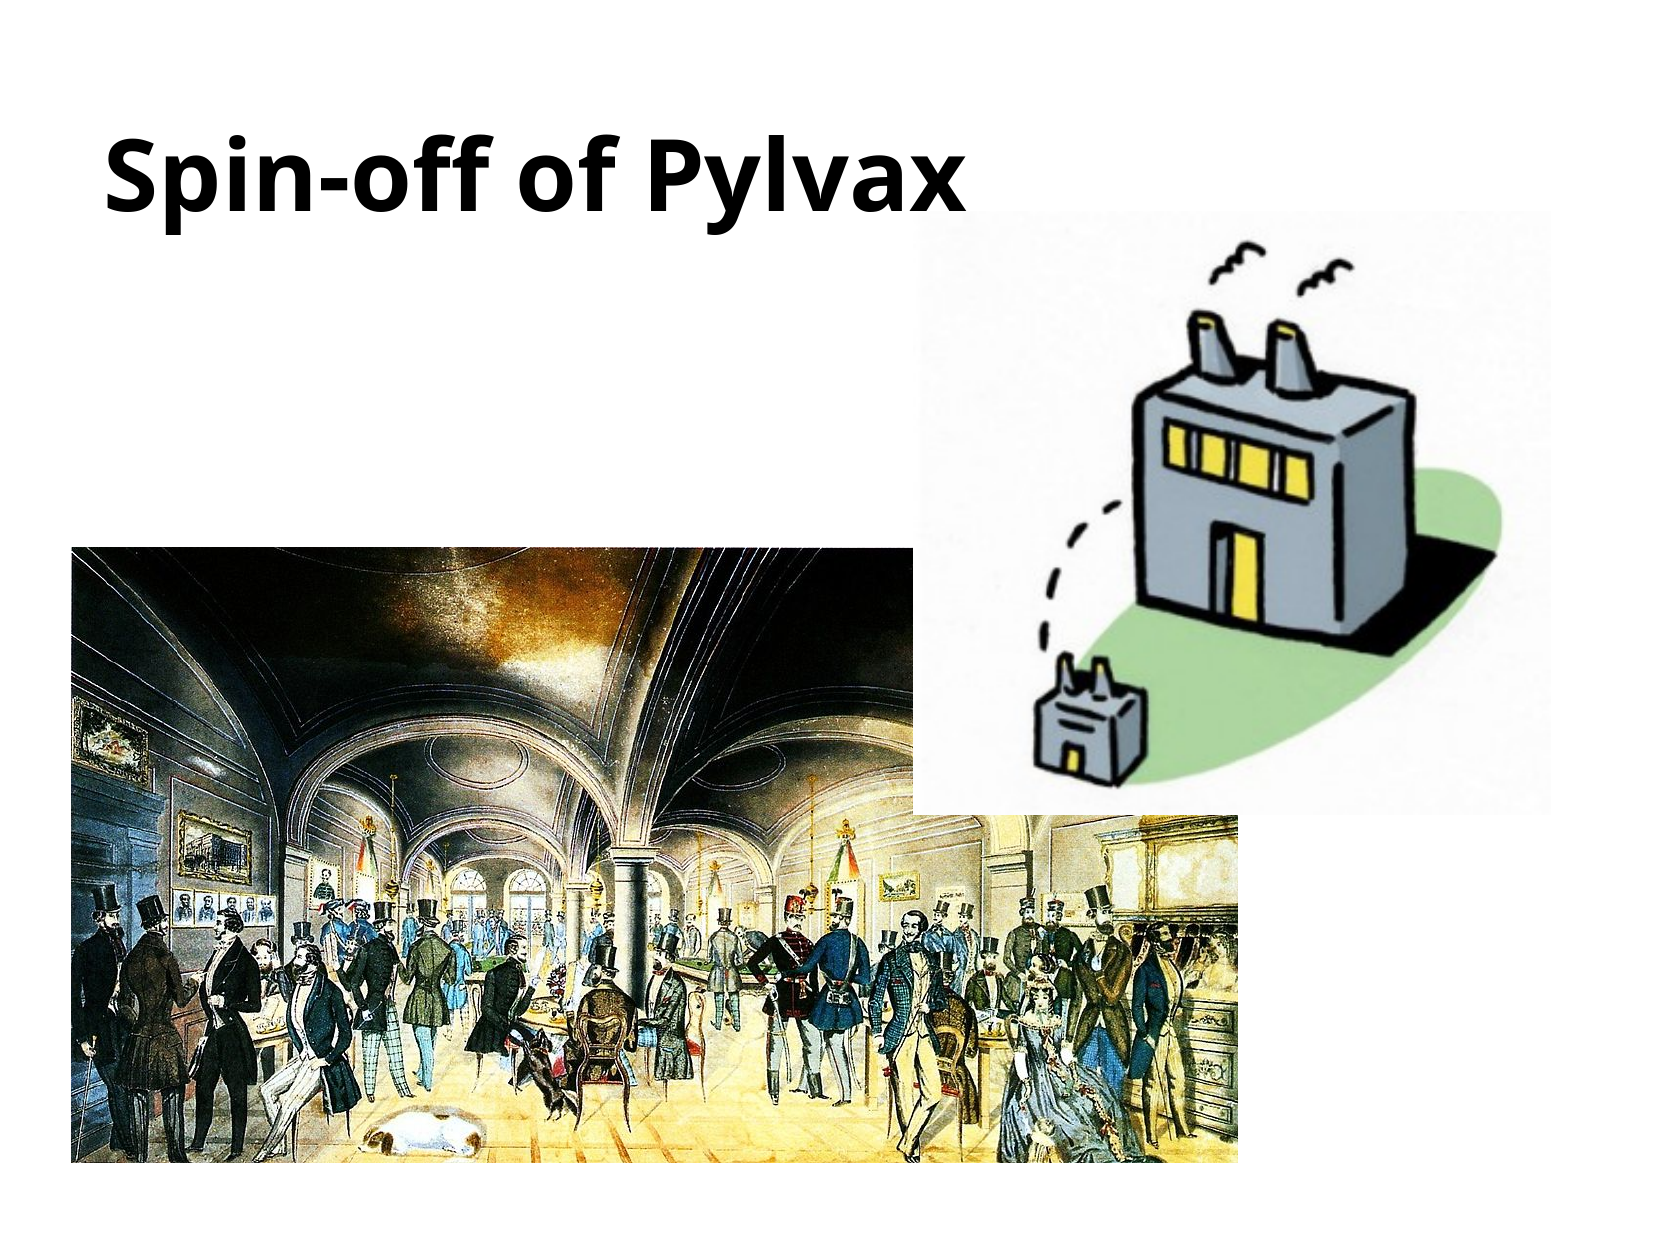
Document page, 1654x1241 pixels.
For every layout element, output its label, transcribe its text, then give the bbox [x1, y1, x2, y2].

text_box Spin-off of Pylvax [89, 96, 1342, 307]
picture [71, 211, 1551, 1163]
